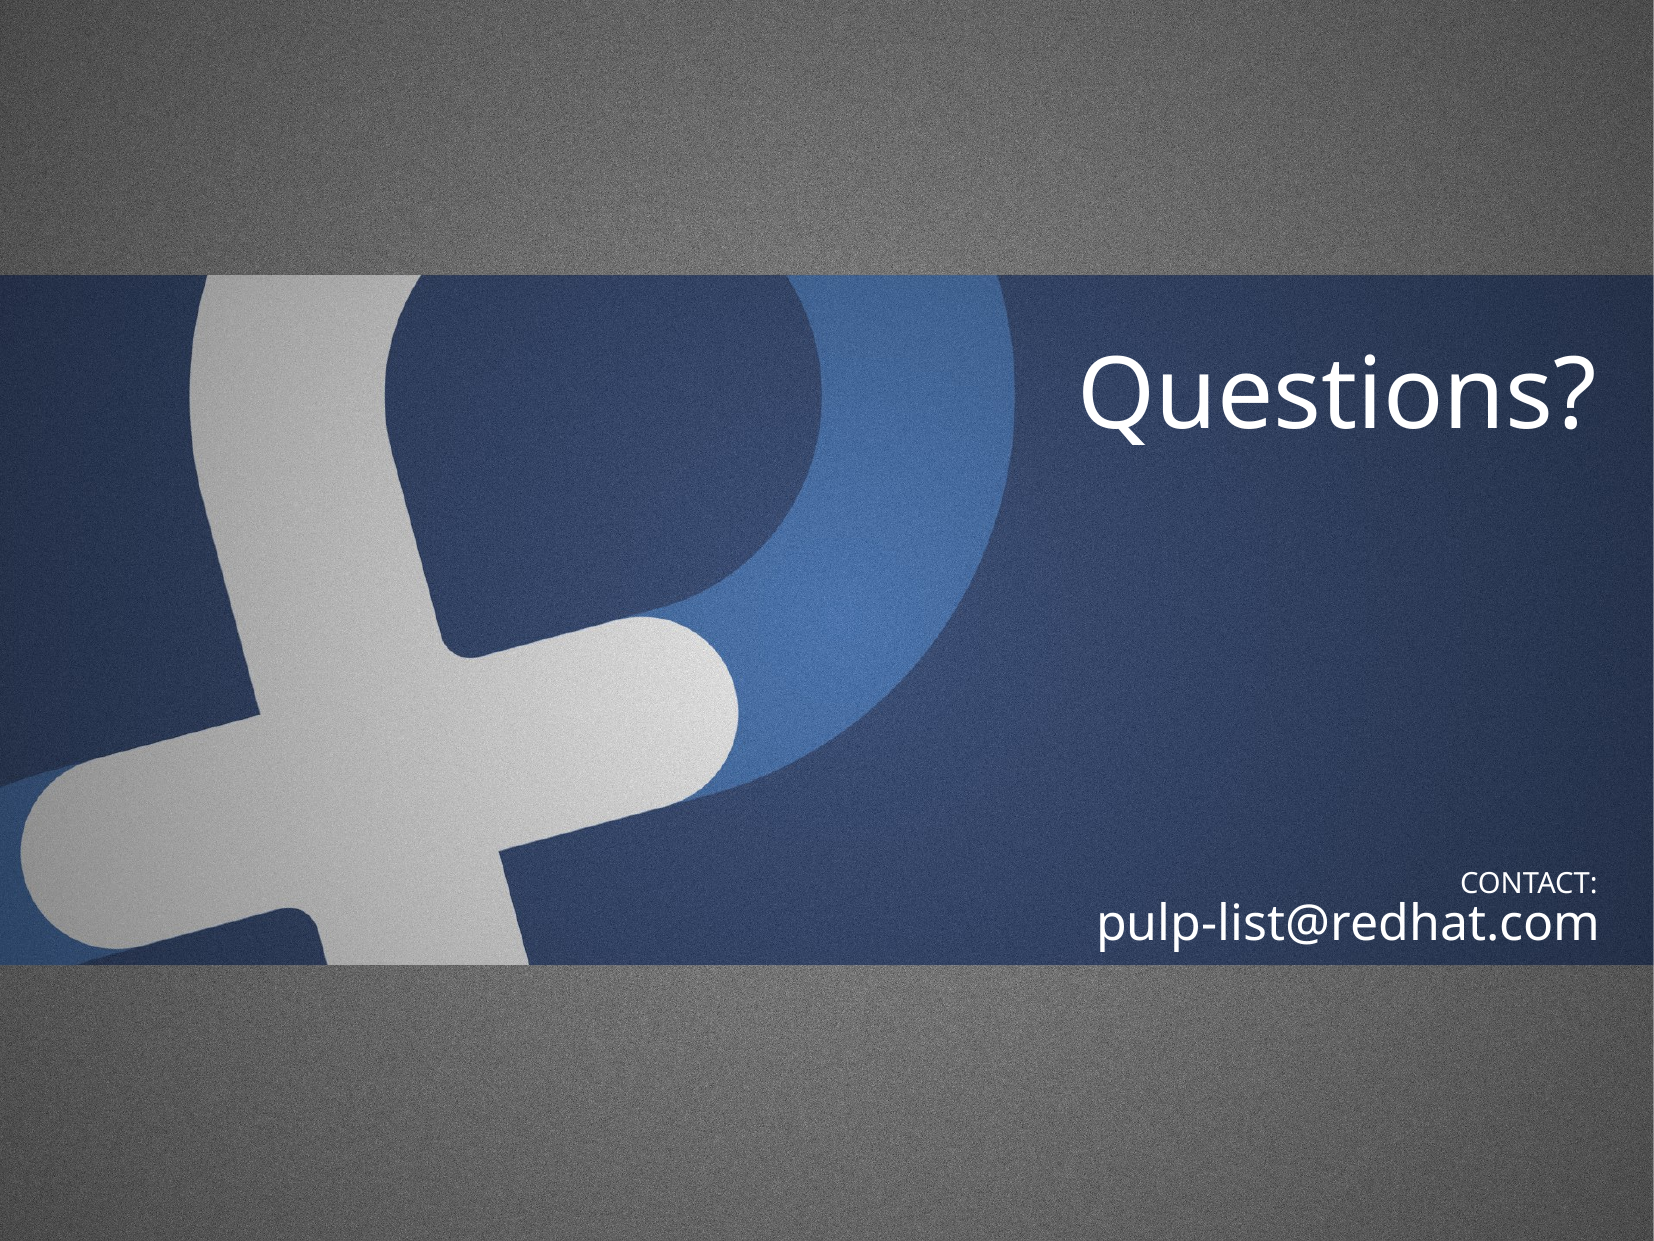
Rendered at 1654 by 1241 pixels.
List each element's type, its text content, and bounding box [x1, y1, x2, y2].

text_box CONTACT: [77, 854, 1613, 904]
picture [0, 0, 1654, 1241]
title Questions? [22, 331, 1598, 448]
text_box pulp-list@redhat.com [80, 879, 1616, 953]
